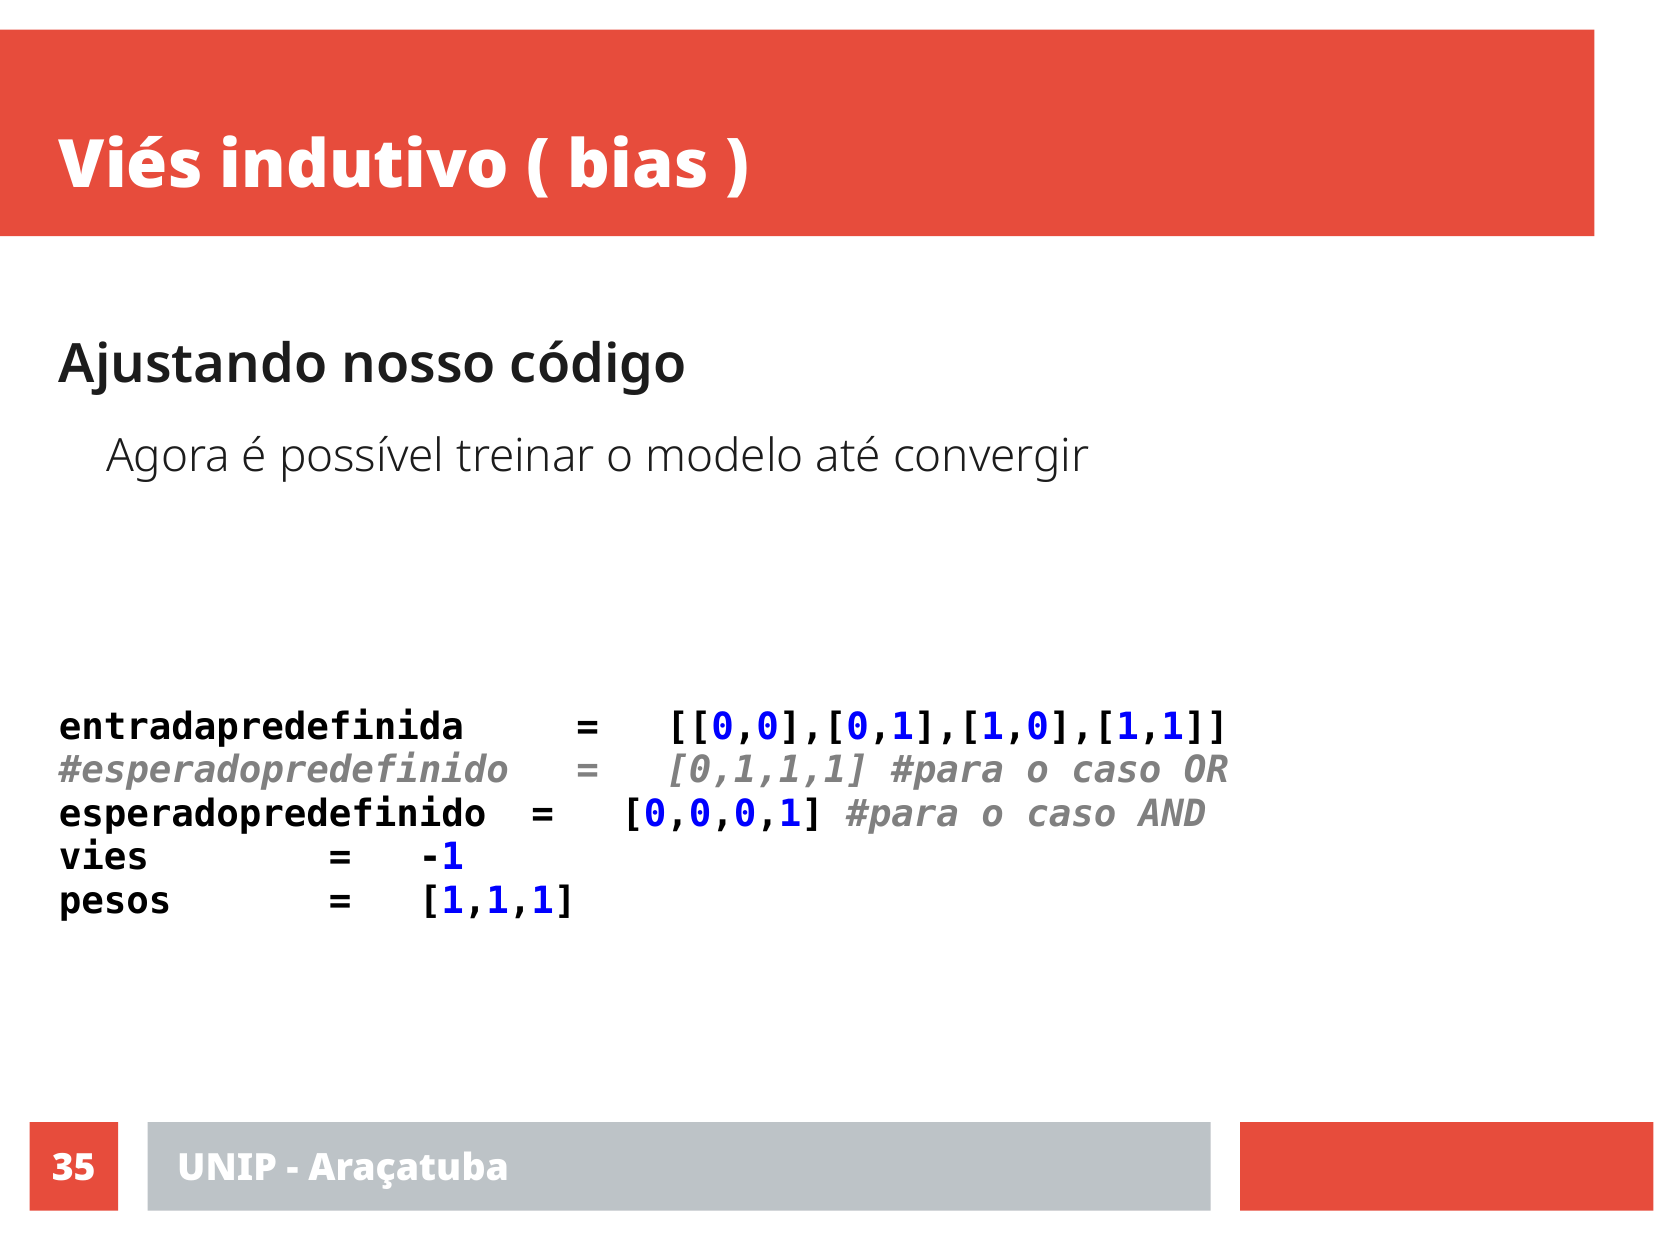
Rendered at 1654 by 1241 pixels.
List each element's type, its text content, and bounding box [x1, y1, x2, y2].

list Ajustando nosso código Agora é possível treinar o modelo até convergir entradapredefinida = [[0,0],[0,1],[1,0],[1,1]] #esperadopredefinido = [0,1,1,1] #para o caso OR esperadopredefinido = [0,0,0,1] #para o caso AND vies = -1 pesos = [1,1,1] [59, 324, 1565, 1093]
title Viés indutivo ( bias ) [59, 59, 1595, 207]
